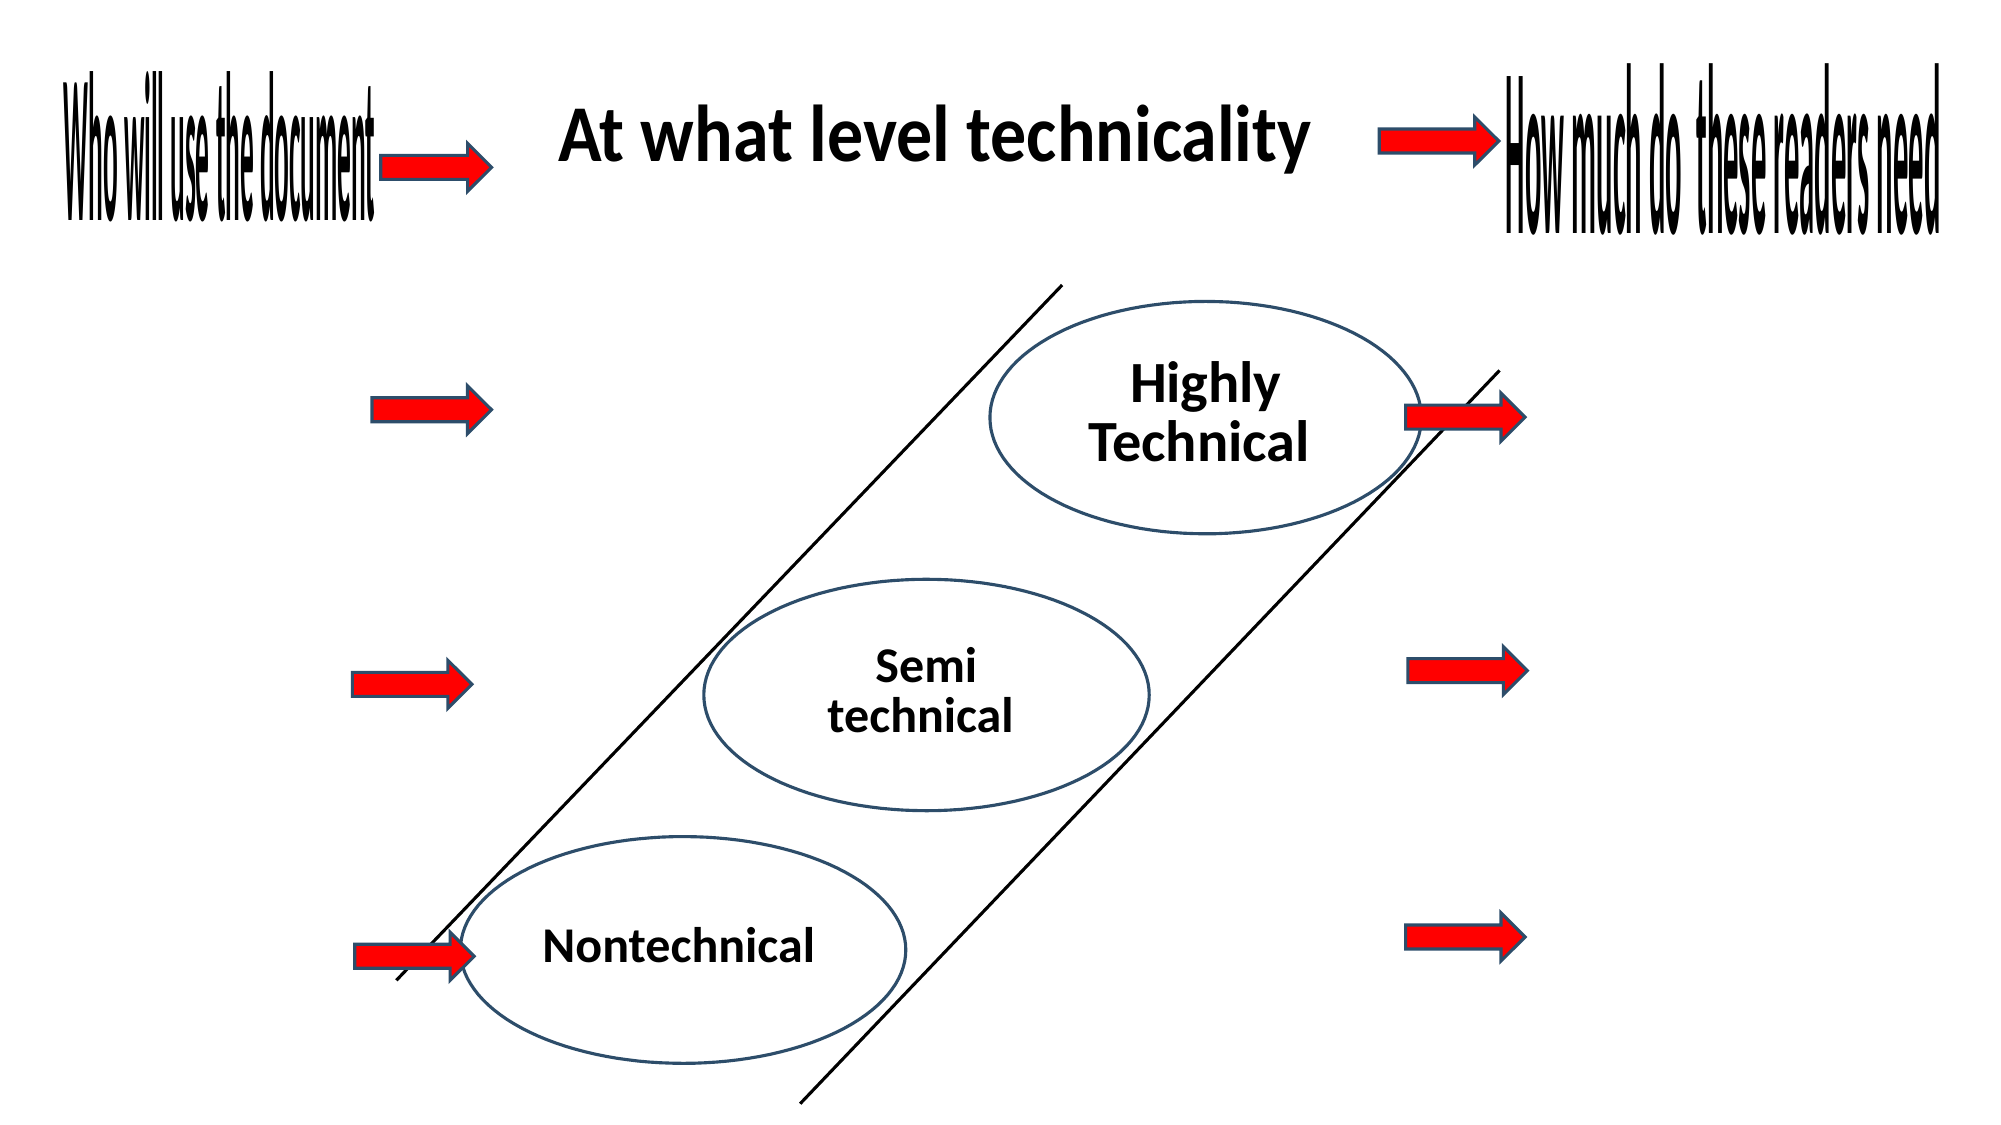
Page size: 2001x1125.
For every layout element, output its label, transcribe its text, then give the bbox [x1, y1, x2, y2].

text_box [1379, 117, 1499, 165]
text_box [1405, 912, 1526, 961]
text_box [1407, 646, 1528, 695]
text_box Highly Technical [989, 301, 1421, 534]
text_box At what level technicality [543, 93, 1346, 190]
text_box Nontechnical [460, 836, 906, 1064]
text_box [352, 660, 472, 709]
text_box [371, 385, 492, 434]
text_box How much do these readers need [1490, 43, 1957, 302]
text_box Semi technical [703, 579, 1150, 811]
text_box [380, 143, 492, 192]
text_box [354, 932, 475, 981]
text_box Who will use the document [48, 54, 398, 282]
text_box [1405, 393, 1526, 442]
